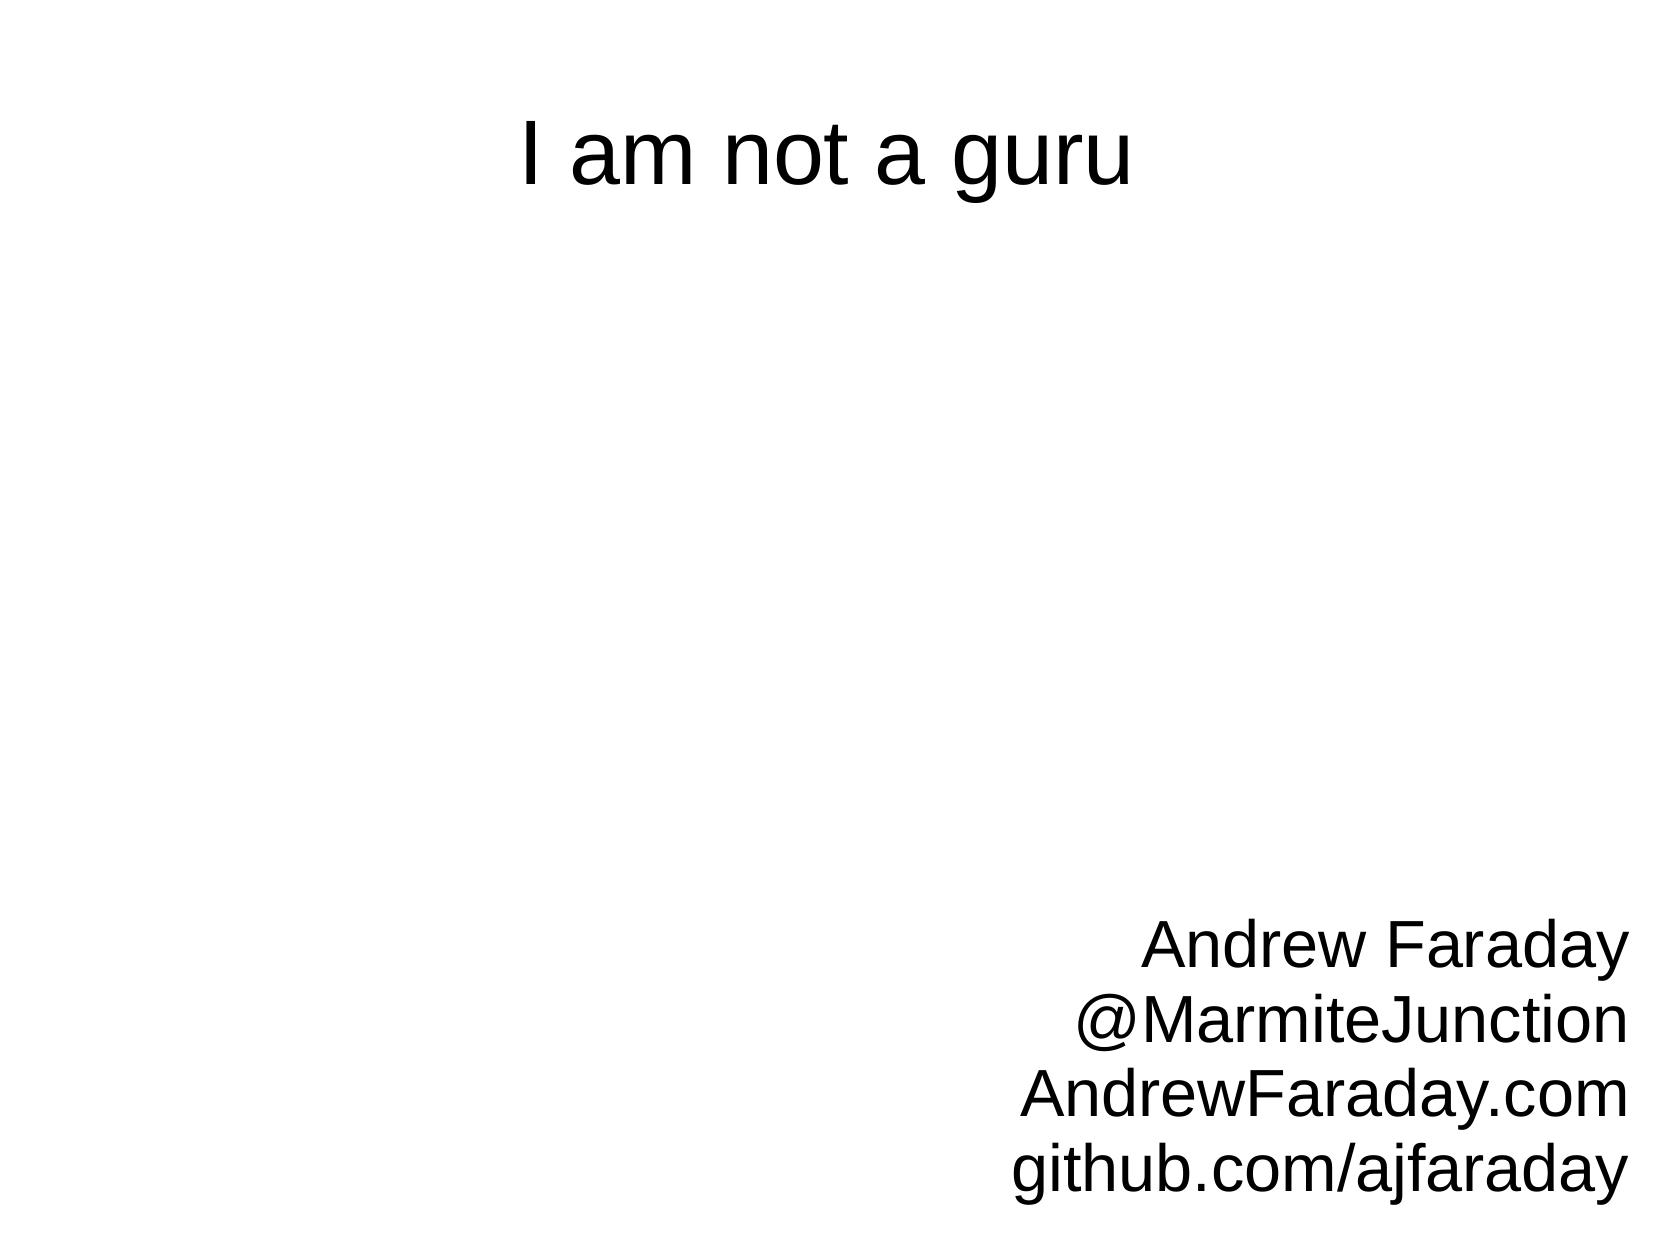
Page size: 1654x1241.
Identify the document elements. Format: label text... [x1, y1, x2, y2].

subtitle Andrew Faraday @MarmiteJunction AndrewFaraday.com github.com/ajfaraday [968, 885, 1630, 1228]
title I am not a guru [82, 49, 1571, 257]
